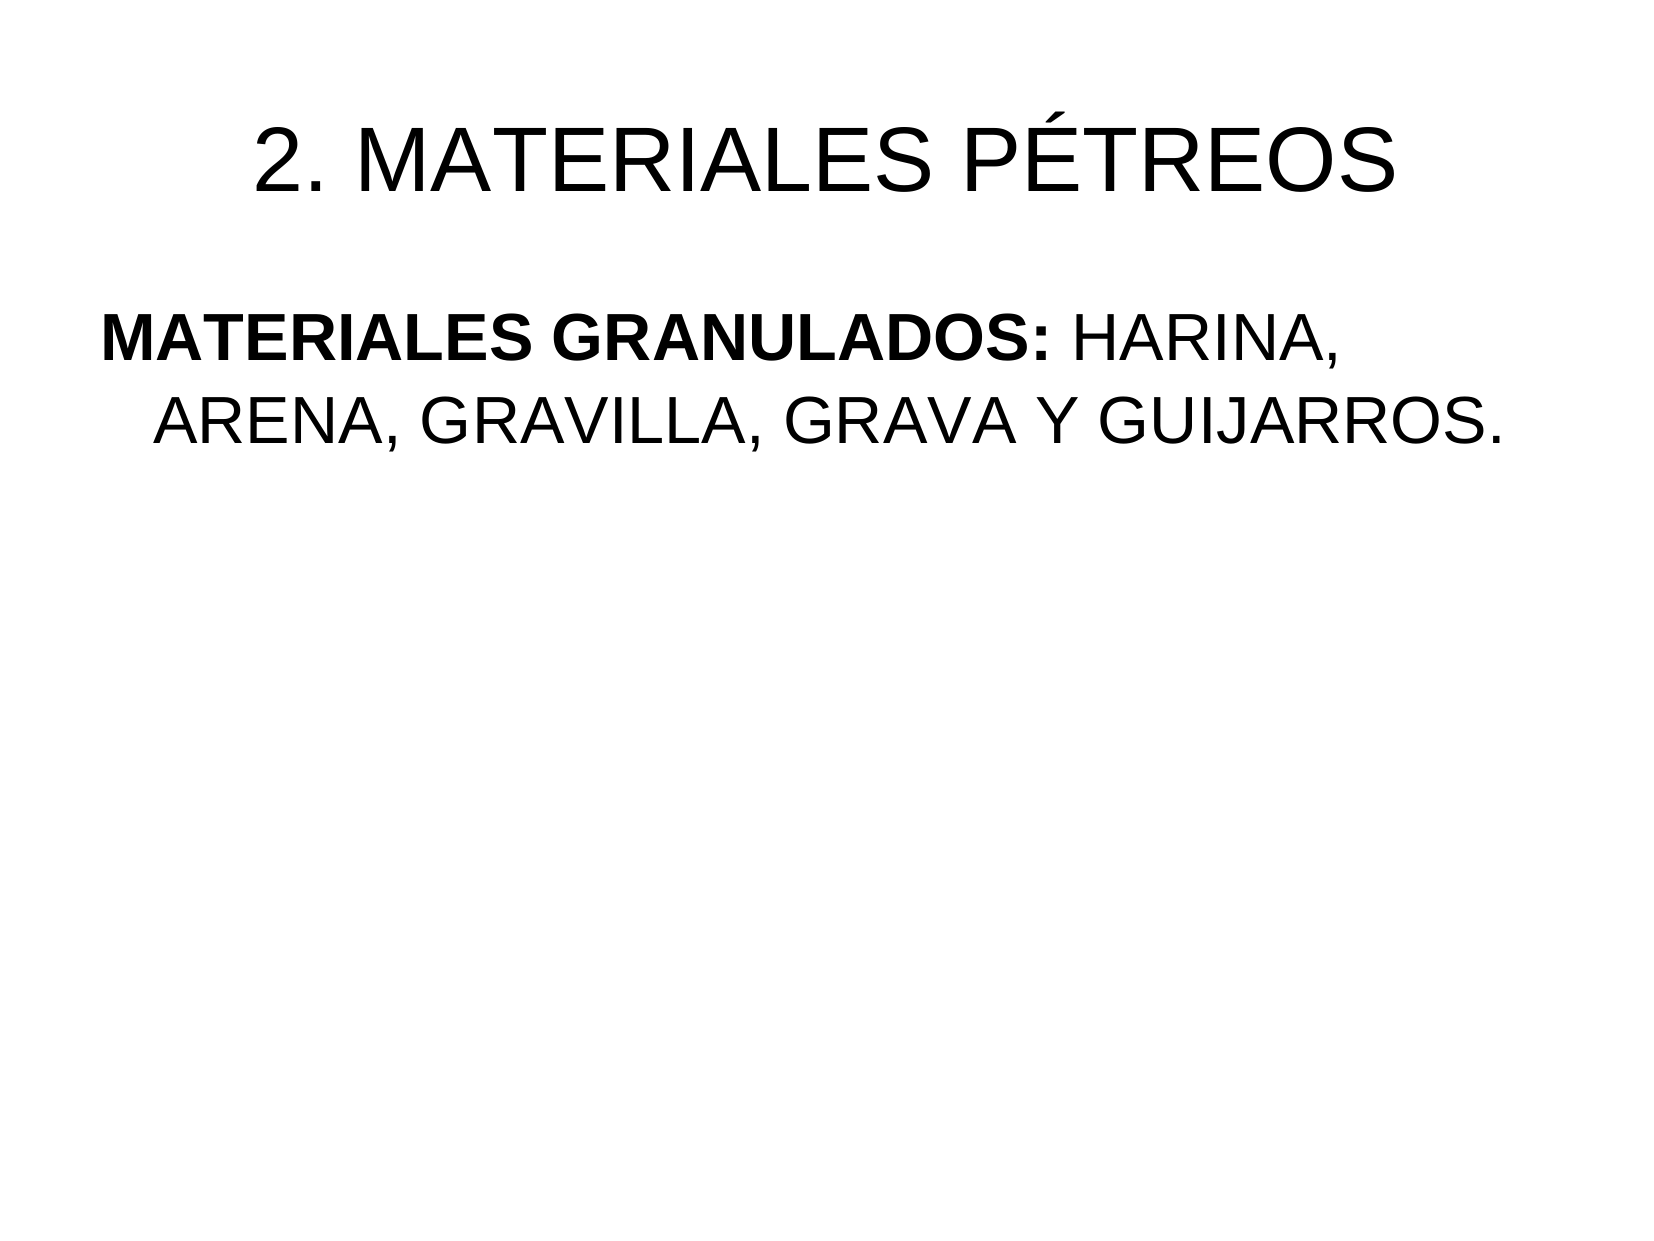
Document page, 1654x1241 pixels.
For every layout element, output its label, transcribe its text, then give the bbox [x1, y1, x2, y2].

list MATERIALES GRANULADOS: HARINA, ARENA, GRAVILLA, GRAVA Y GUIJARROS. [82, 290, 1571, 1109]
title 2. MATERIALES PÉTREOS [82, 56, 1571, 249]
